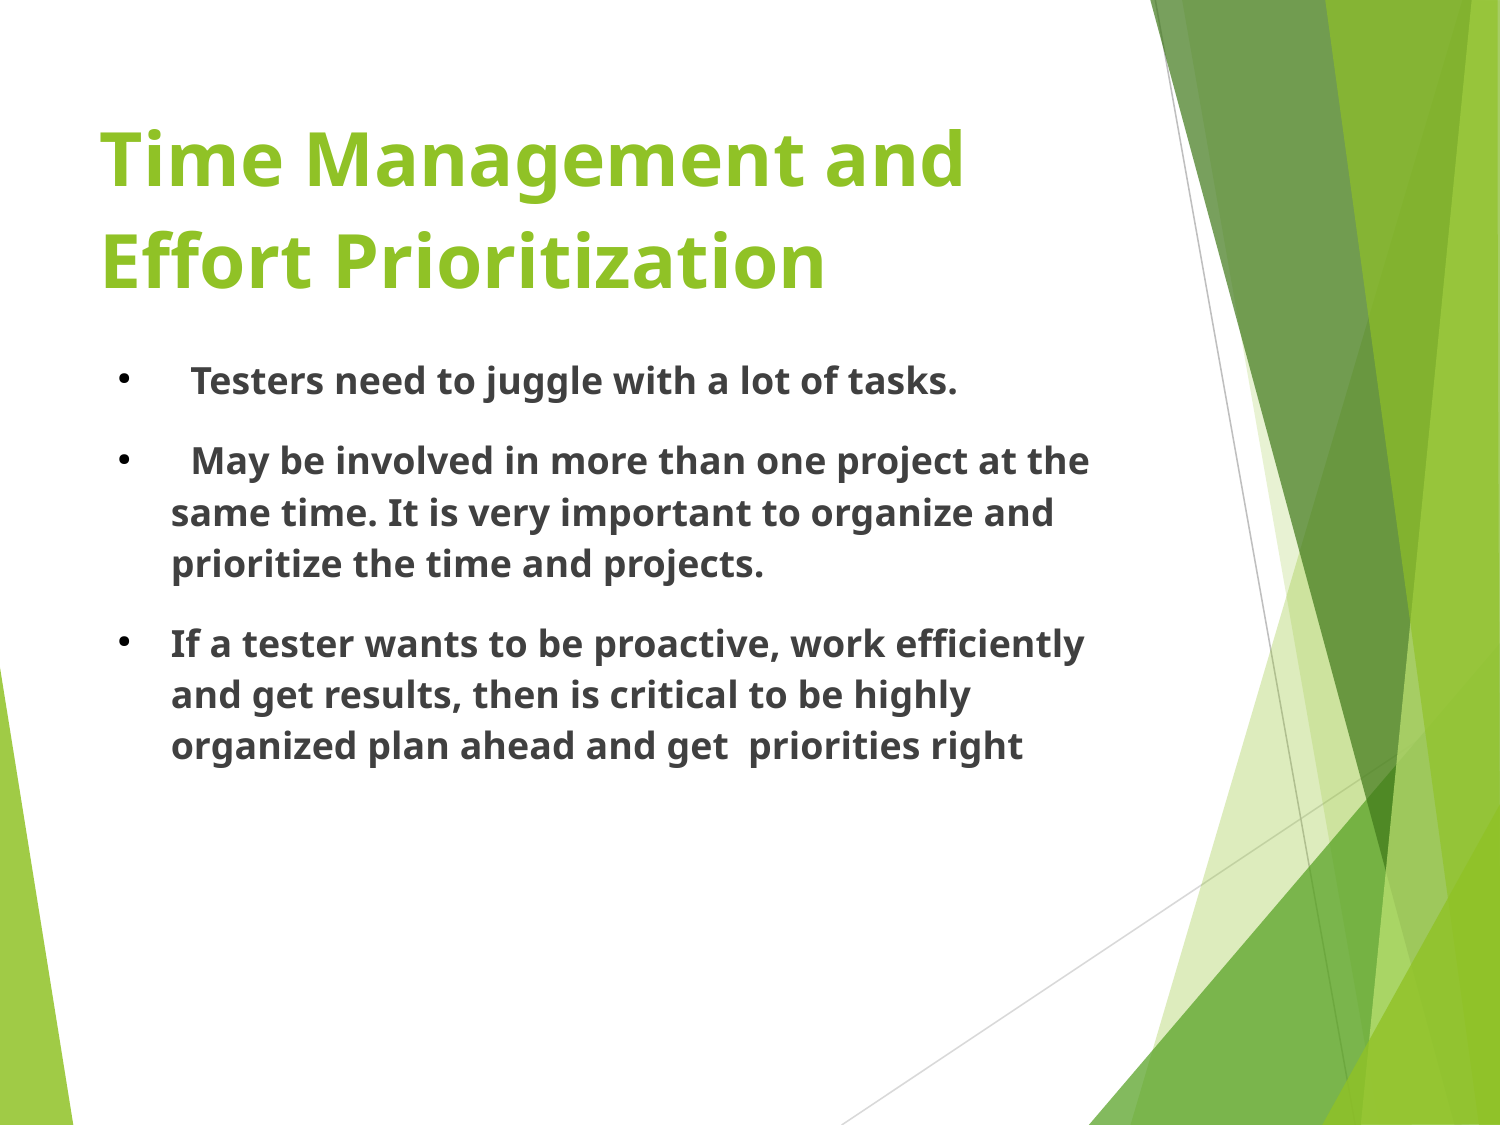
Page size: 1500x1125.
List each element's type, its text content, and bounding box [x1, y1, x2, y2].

title Time Management and Effort Prioritization [99, 99, 1142, 317]
list Testers need to juggle with a lot of tasks. May be involved in more than one project at the same time. It is very important to organize and prioritize the time and projects. If a tester wants to be proactive, work efficiently and get results, then is critical to be highly organized plan ahead and get priorities right [99, 354, 1142, 992]
